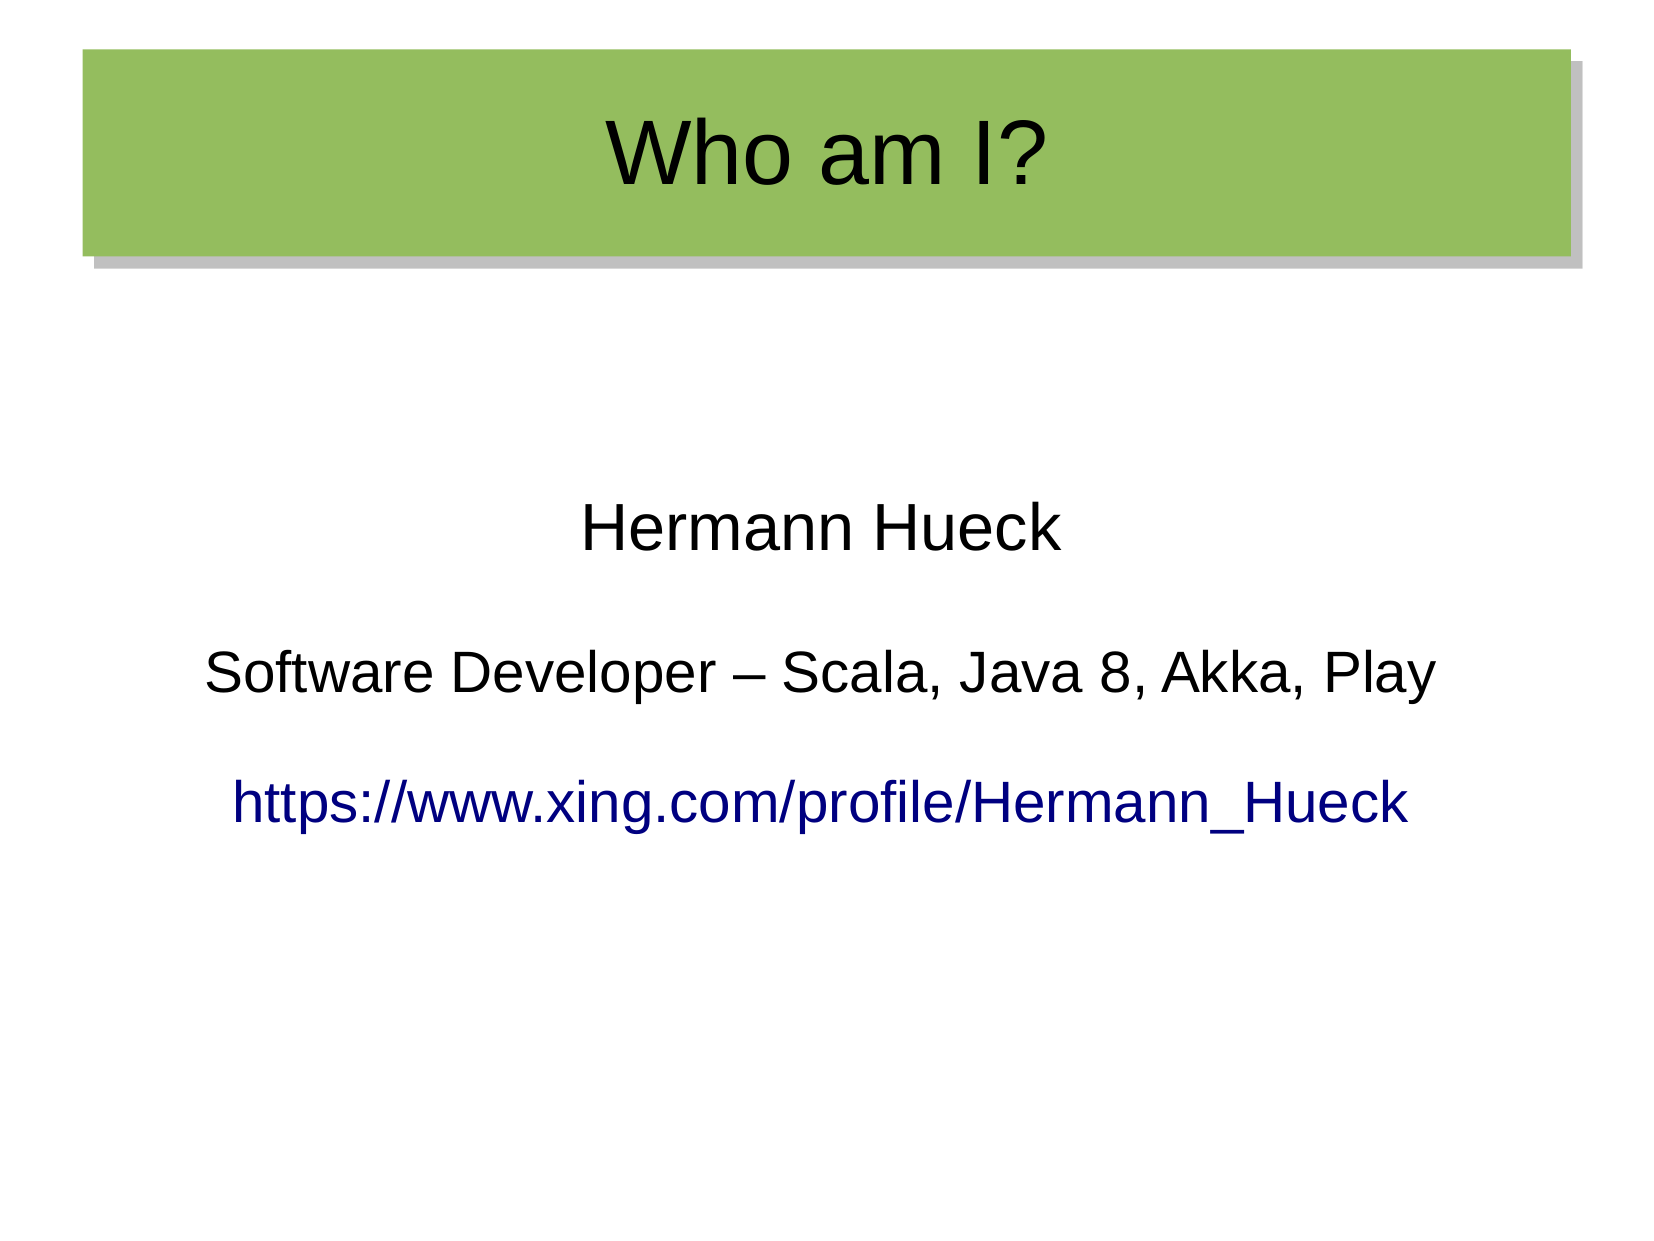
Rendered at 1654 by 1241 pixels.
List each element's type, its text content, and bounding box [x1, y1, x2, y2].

subtitle Hermann Hueck Software Developer – Scala, Java 8, Akka, Play https://www.xing.com/profile/Hermann_Hueck [77, 288, 1566, 1008]
title Who am I? [82, 49, 1571, 257]
